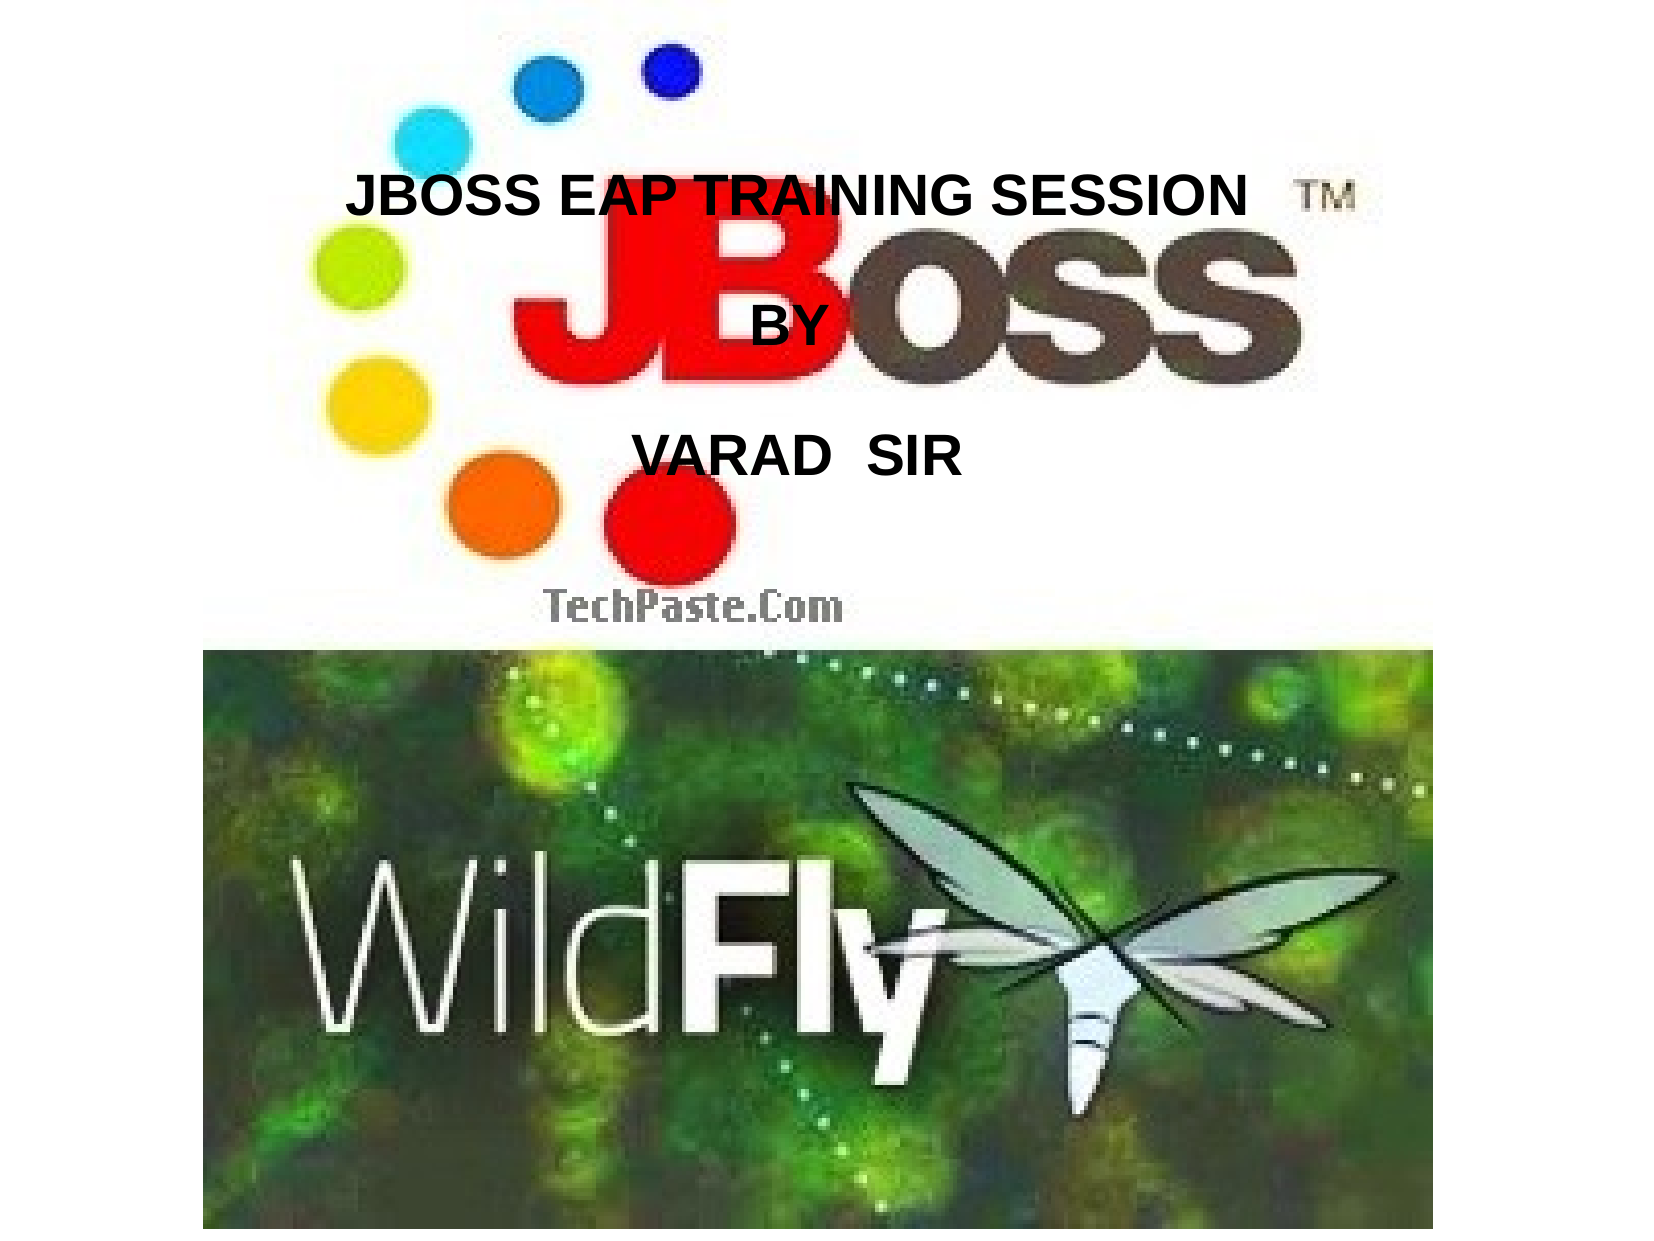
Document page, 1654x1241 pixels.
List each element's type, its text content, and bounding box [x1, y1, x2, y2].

picture [203, 0, 1433, 155]
text_box JBOSS EAP TRAINING SESSION BY VARAD SIR [94, 155, 1501, 663]
picture [203, 663, 1433, 1229]
